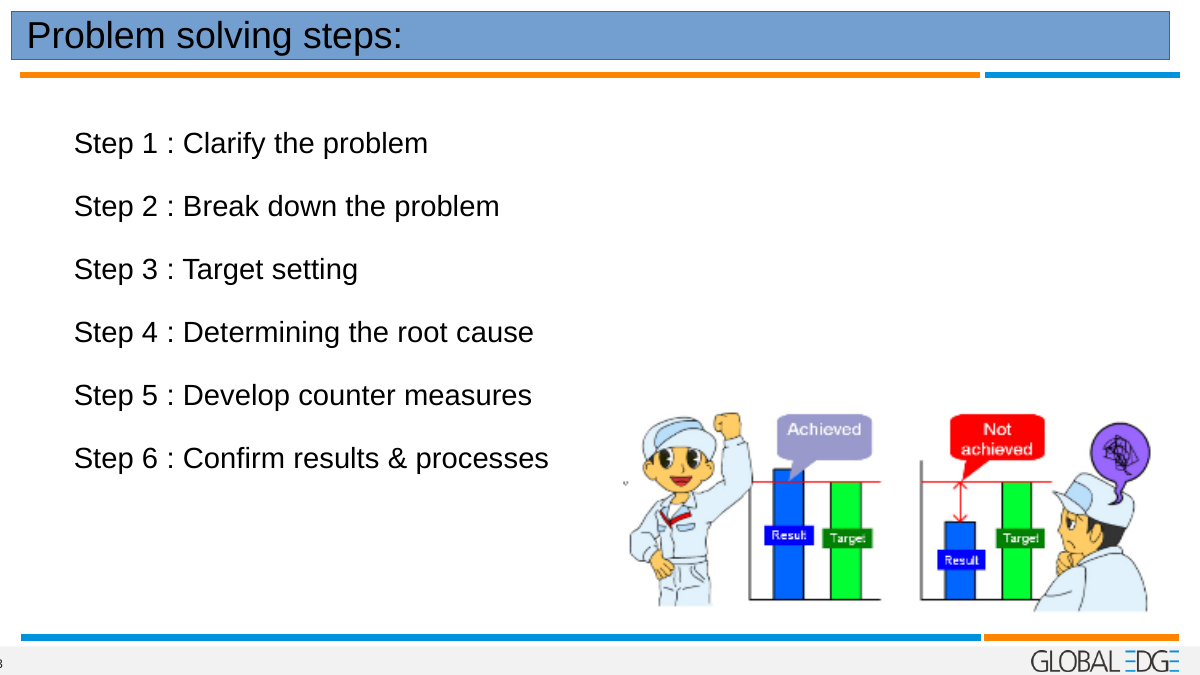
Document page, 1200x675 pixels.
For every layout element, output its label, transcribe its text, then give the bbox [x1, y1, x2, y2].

picture [1031, 650, 1179, 672]
text_box Step 1 : Clarify the problem Step 2 : Break down the problem Step 3 : Target setting Step 4 : Determining the root cause Step 5 : Develop counter measures Step 6 : Confirm results & processes [59, 119, 1052, 482]
text_box Problem solving steps: [11, 11, 1170, 60]
picture [614, 389, 1170, 626]
